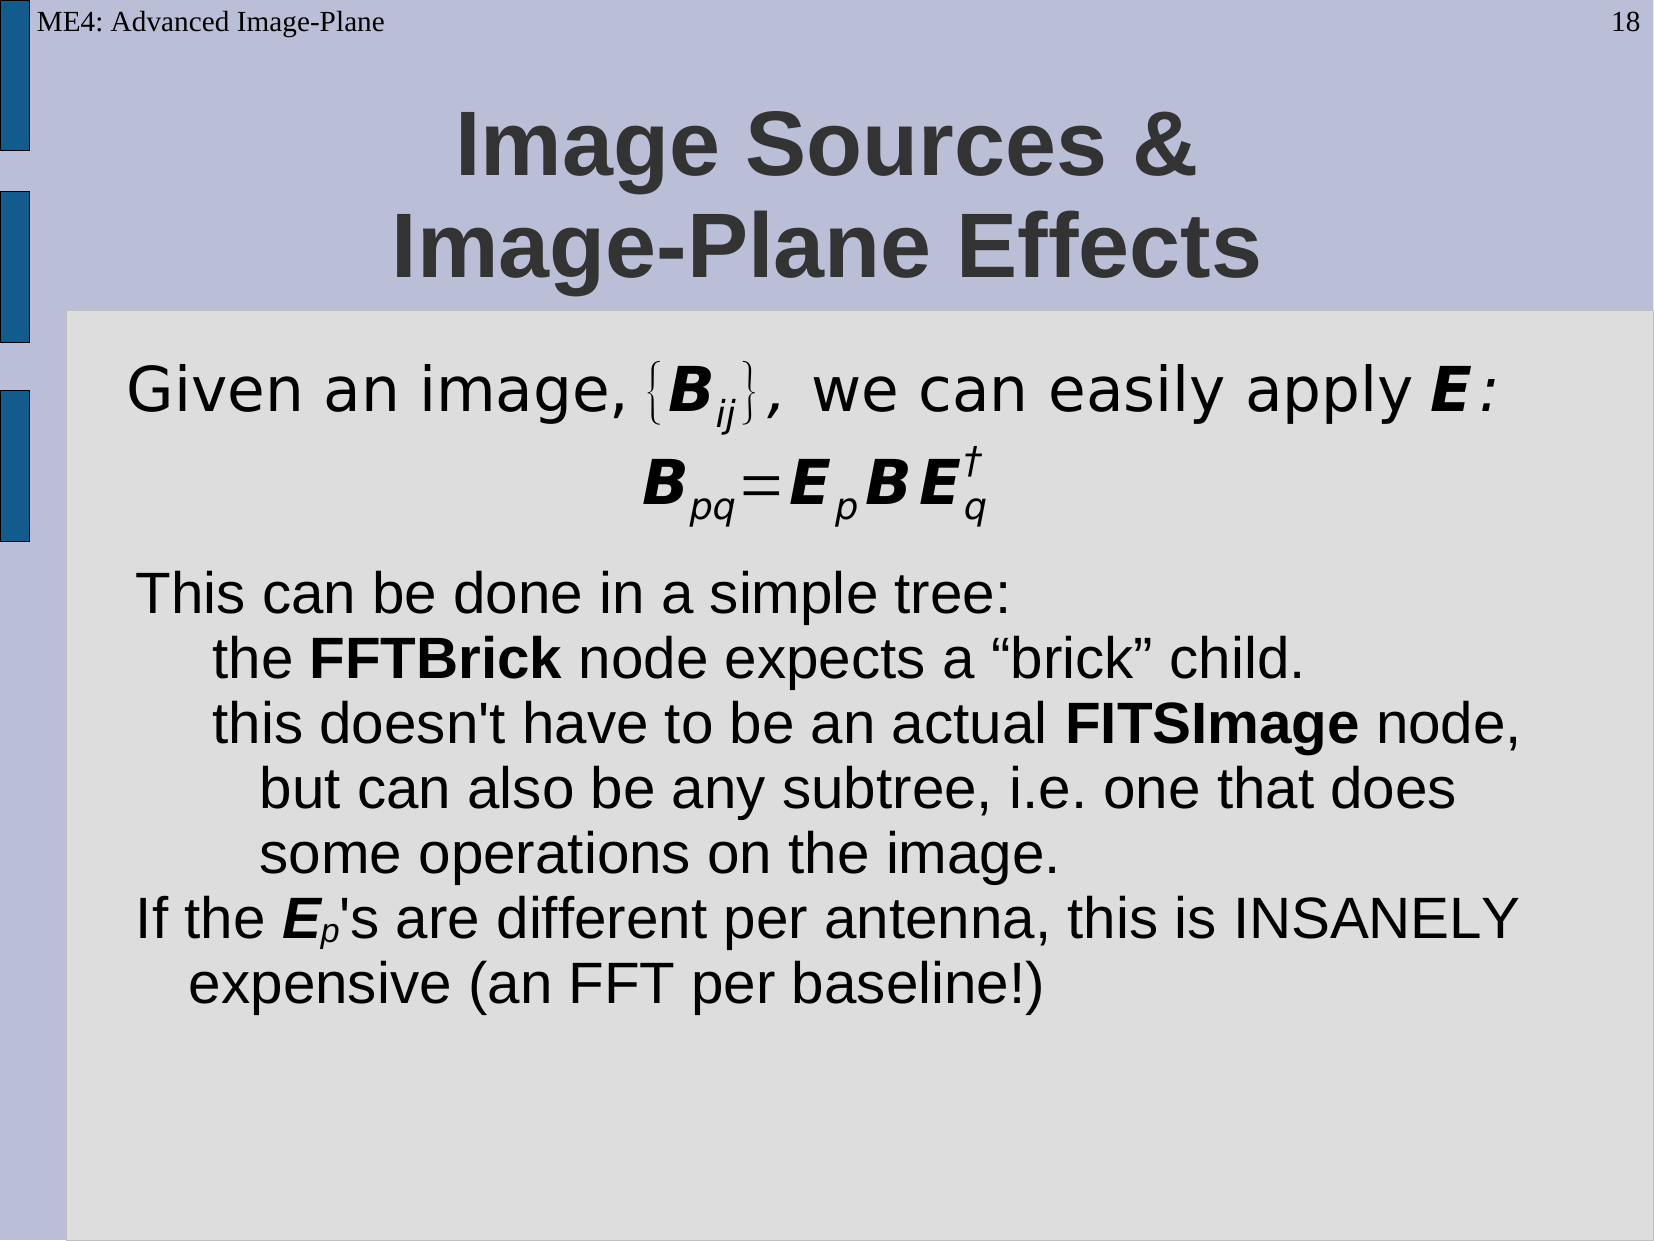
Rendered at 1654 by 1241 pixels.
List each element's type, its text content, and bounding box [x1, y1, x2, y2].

chart [120, 354, 1506, 530]
list This can be done in a simple tree: the FFTBrick node expects a “brick” child. this doesn't have to be an actual FITSImage node, but can also be any subtree, i.e. one that does some operations on the image. If the Ep's are different per antenna, this is INSANELY expensive (an FFT per baseline!) [118, 561, 1531, 1182]
title Image Sources & Image-Plane Effects [121, 87, 1534, 302]
